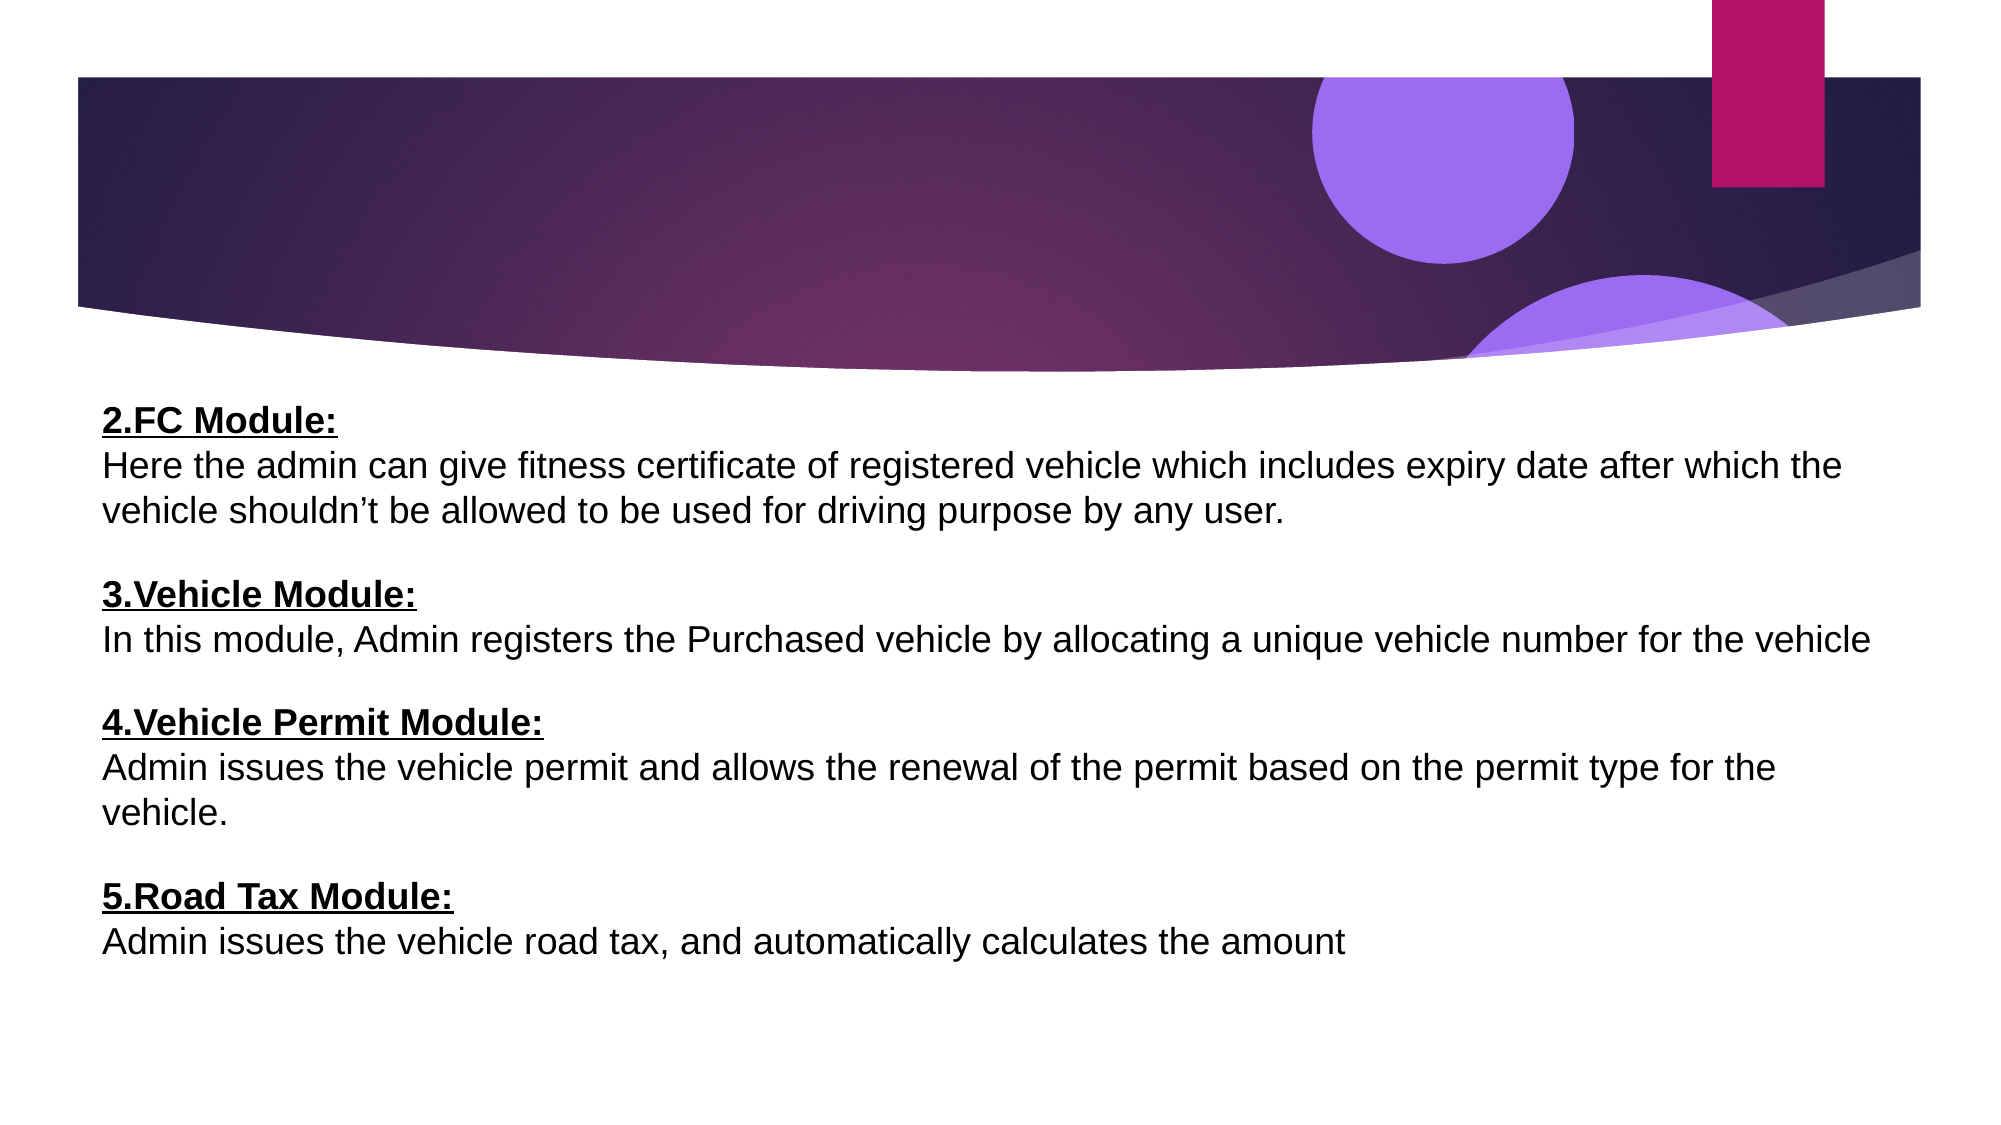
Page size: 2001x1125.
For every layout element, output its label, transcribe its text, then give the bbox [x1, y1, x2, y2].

text_box 3.Vehicle Module: In this module, Admin registers the Purchased vehicle by allocating a unique vehicle number for the vehicle [87, 562, 1914, 668]
text_box 4.Vehicle Permit Module: Admin issues the vehicle permit and allows the renewal of the permit based on the permit type for the vehicle. [87, 690, 1914, 841]
text_box 2.FC Module: Here the admin can give fitness certificate of registered vehicle which includes expiry date after which the vehicle shouldn’t be allowed to be used for driving purpose by any user. [87, 388, 1914, 539]
picture [79, 78, 1920, 371]
text_box 5.Road Tax Module: Admin issues the vehicle road tax, and automatically calculates the amount [87, 864, 1914, 970]
